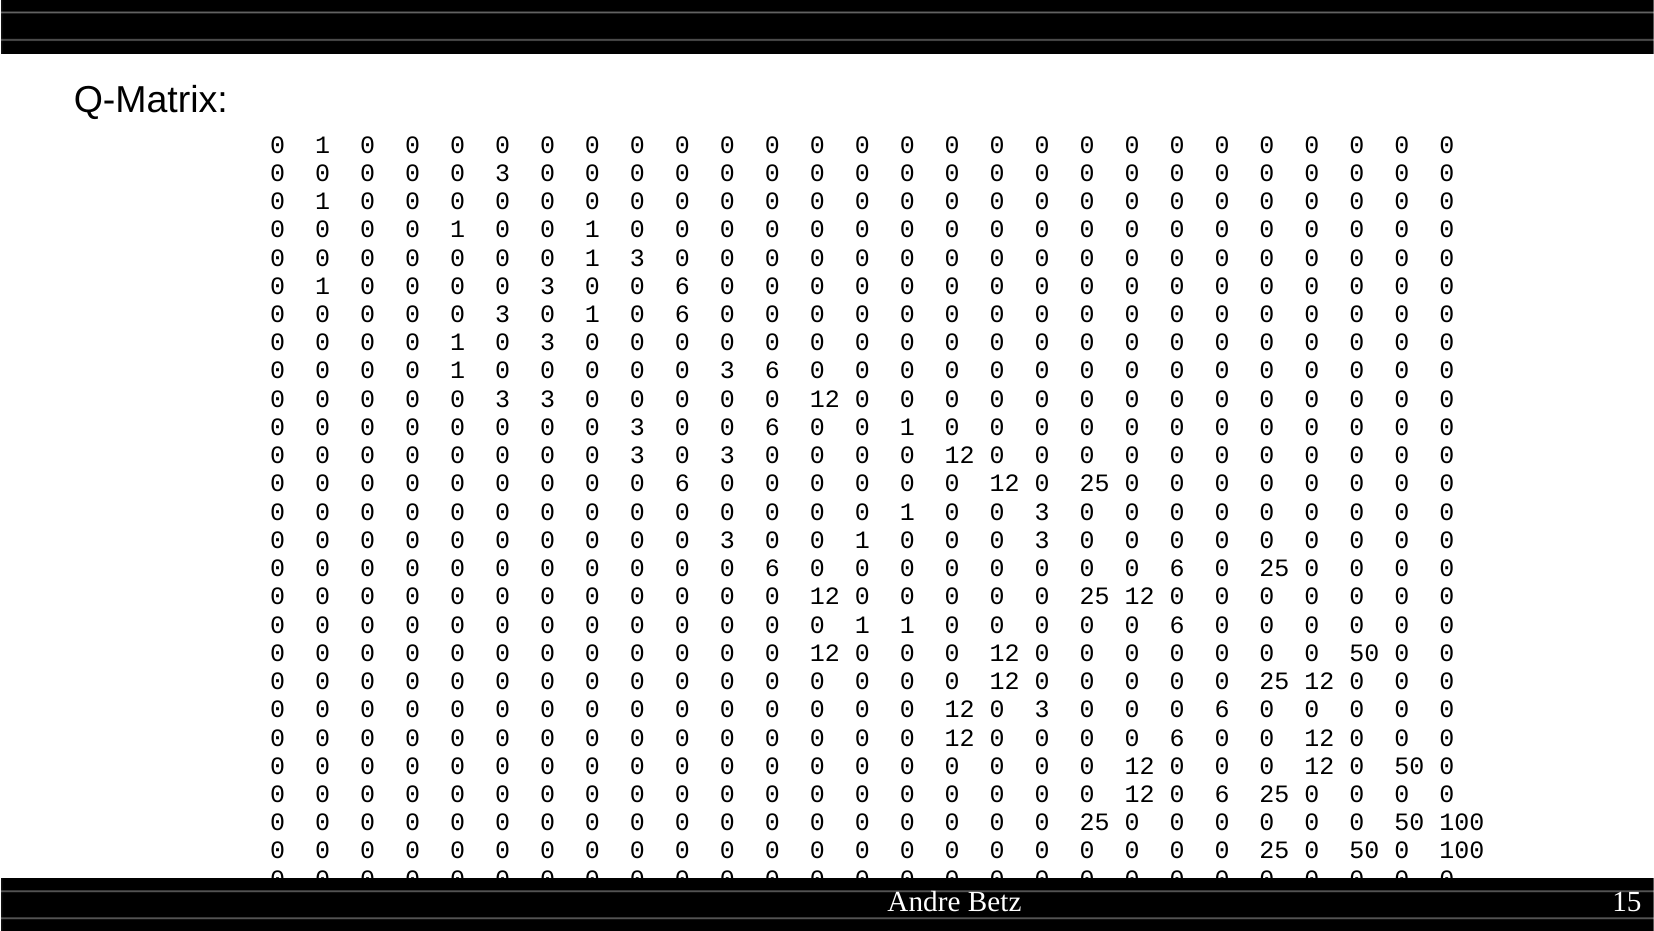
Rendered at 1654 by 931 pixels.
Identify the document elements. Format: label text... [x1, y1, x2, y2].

picture [364, 878, 371, 885]
picture [678, 878, 685, 885]
picture [948, 878, 955, 885]
picture [1173, 878, 1180, 885]
text_box Q-Matrix: [59, 70, 308, 128]
picture [319, 878, 326, 885]
picture [1038, 878, 1045, 885]
picture [903, 878, 910, 885]
picture [1308, 878, 1315, 885]
picture [1128, 878, 1135, 885]
picture [768, 878, 775, 885]
picture [1083, 878, 1090, 885]
picture [1398, 878, 1405, 885]
picture [454, 878, 461, 885]
picture [1353, 878, 1360, 885]
picture [723, 878, 730, 885]
picture [274, 878, 281, 885]
picture [499, 878, 506, 885]
picture [858, 878, 865, 885]
picture [633, 878, 640, 885]
picture [813, 878, 820, 885]
text_box 0 1 0 0 0 0 0 0 0 0 0 0 0 0 0 0 0 0 0 0 0 0 0 0 0 0 0 0 0 0 0 0 3 0 0 0 0 0 0 0 0 0 0 0 0 0 0 0 0 0 0 0 0 0 0 1 0 0 0 0 0 0 0 0 0 0 0 0 0 0 0 0 0 0 0 0 0 0 0 0 0 0 0 0 0 1 0 0 1 0 0 0 0 0 0 0 0 0 0 0 0 0 0 0 0 0 0 0 0 0 0 0 0 0 0 1 3 0 0 0 0 0 0 0 0 0 0 0 0 0 0 0 0 0 0 0 1 0 0 0 0 3 0 0 6 0 0 0 0 0 0 0 0 0 0 0 0 0 0 0 0 0 0 0 0 0 0 3 0 1 0 6 0 0 0 0 0 0 0 0 0 0 0 0 0 0 0 0 0 0 0 0 0 1 0 3 0 0 0 0 0 0 0 0 0 0 0 0 0 0 0 0 0 0 0 0 0 0 0 0 1 0 0 0 0 0 3 6 0 0 0 0 0 0 0 0 0 0 0 0 0 0 0 0 0 0 0 0 3 3 0 0 0 0 0 12 0 0 0 0 0 0 0 0 0 0 0 0 0 0 0 0 0 0 0 0 0 0 3 0 0 6 0 0 1 0 0 0 0 0 0 0 0 0 0 0 0 0 0 0 0 0 0 0 0 3 0 3 0 0 0 0 12 0 0 0 0 0 0 0 0 0 0 0 0 0 0 0 0 0 0 0 0 6 0 0 0 0 0 0 12 0 25 0 0 0 0 0 0 0 0 0 0 0 0 0 0 0 0 0 0 0 0 0 0 1 0 0 3 0 0 0 0 0 0 0 0 0 0 0 0 0 0 0 0 0 0 0 3 0 0 1 0 0 0 3 0 0 0 0 0 0 0 0 0 0 0 0 0 0 0 0 0 0 0 0 6 0 0 0 0 0 0 0 0 6 0 25 0 0 0 0 0 0 0 0 0 0 0 0 0 0 0 0 12 0 0 0 0 0 25 12 0 0 0 0 0 0 0 0 0 0 0 0 0 0 0 0 0 0 0 0 1 1 0 0 0 0 0 6 0 0 0 0 0 0 0 0 0 0 0 0 0 0 0 0 0 0 12 0 0 0 12 0 0 0 0 0 0 0 50 0 0 0 0 0 0 0 0 0 0 0 0 0 0 0 0 0 0 12 0 0 0 0 0 25 12 0 0 0 0 0 0 0 0 0 0 0 0 0 0 0 0 0 0 12 0 3 0 0 0 6 0 0 0 0 0 0 0 0 0 0 0 0 0 0 0 0 0 0 0 0 12 0 0 0 0 6 0 0 12 0 0 0 0 0 0 0 0 0 0 0 0 0 0 0 0 0 0 0 0 0 0 12 0 0 0 12 0 50 0 0 0 0 0 0 0 0 0 0 0 0 0 0 0 0 0 0 0 0 12 0 6 25 0 0 0 0 0 0 0 0 0 0 0 0 0 0 0 0 0 0 0 0 0 0 25 0 0 0 0 0 0 50 100 0 0 0 0 0 0 0 0 0 0 0 0 0 0 0 0 0 0 0 0 0 0 25 0 50 0 100 0 0 0 0 0 0 0 0 0 0 0 0 0 0 0 0 0 0 0 0 0 0 0 0 0 0 0 [255, 125, 1501, 863]
picture [1263, 878, 1270, 885]
picture [588, 878, 595, 885]
picture [1218, 878, 1225, 885]
picture [1, 878, 1654, 931]
picture [993, 878, 1000, 885]
picture [409, 878, 416, 885]
picture [1, 0, 1654, 54]
picture [544, 878, 551, 885]
picture [1443, 878, 1450, 885]
